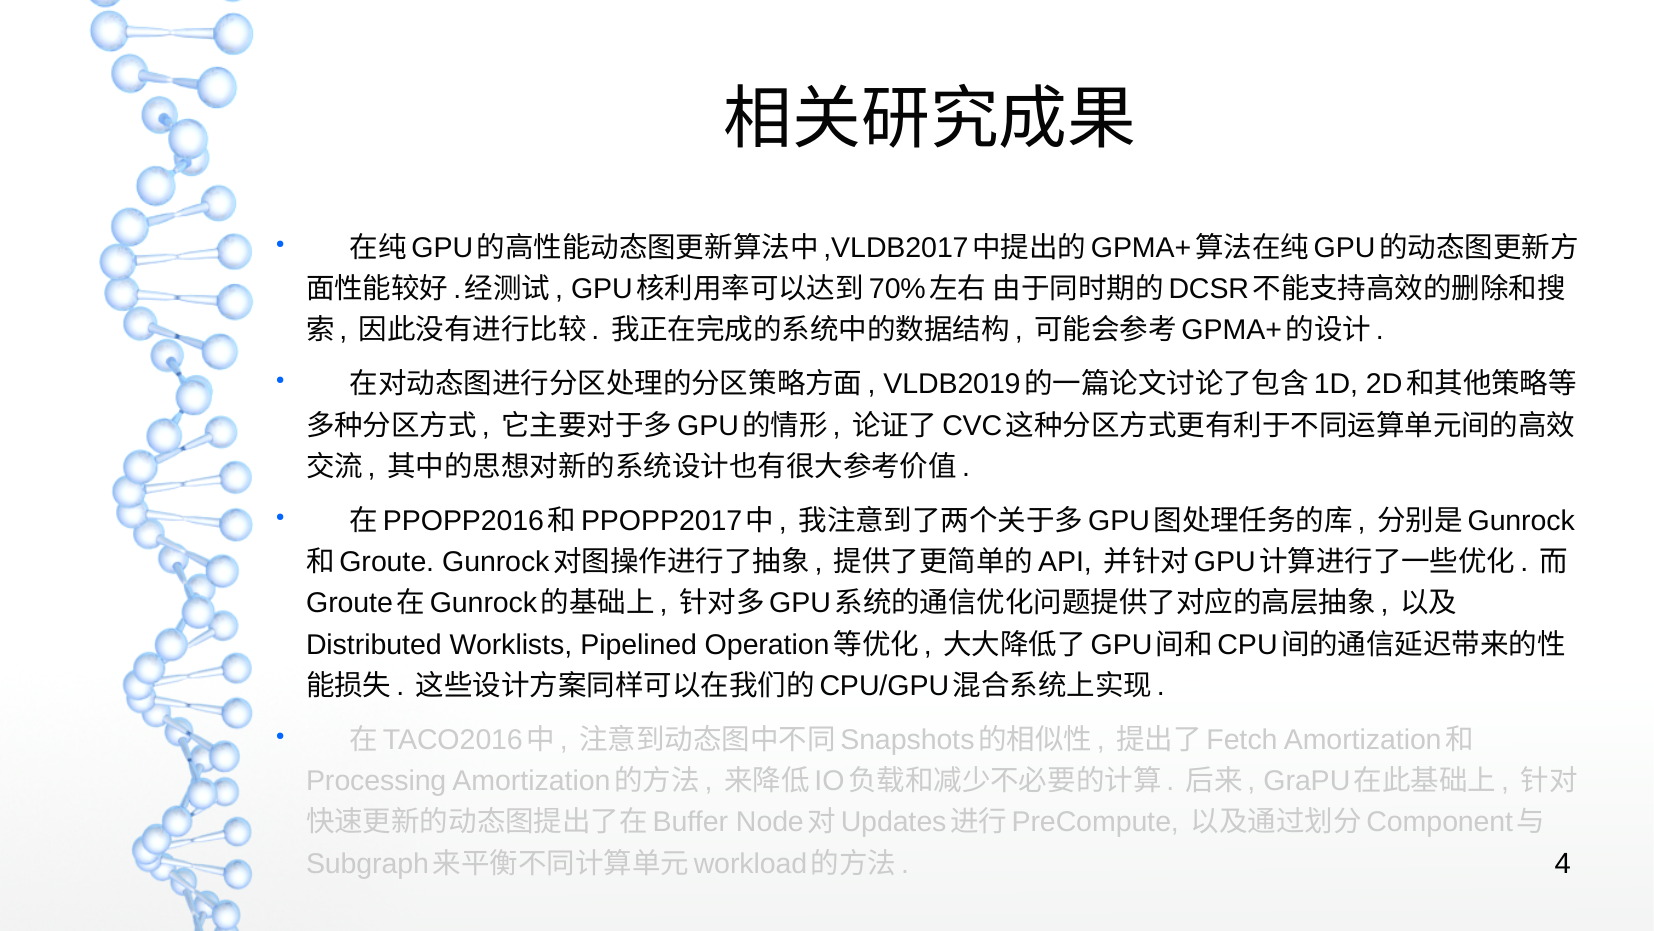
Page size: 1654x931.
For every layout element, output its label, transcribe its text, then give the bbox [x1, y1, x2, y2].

title 相关研究成果 [265, 35, 1595, 189]
list 在纯GPU的高性能动态图更新算法中,VLDB2017中提出的GPMA+算法在纯GPU的动态图更新方面性能较好.经测试, GPU核利用率可以达到70%左右 由于同时期的DCSR不能支持高效的删除和搜索, 因此没有进行比较. 我正在完成的系统中的数据结构, 可能会参考GPMA+的设计. 在对动态图进行分区处理的分区策略方面, VLDB2019的一篇论文讨论了包含1D, 2D和其他策略等多种分区方式, 它主要对于多GPU的情形, 论证了CVC这种分区方式更有利于不同运算单元间的高效交流, 其中的思想对新的系统设计也有很大参考价值. 在PPOPP2016和PPOPP2017中, 我注意到了两个关于多GPU图处理任务的库, 分别是Gunrock和Groute. Gunrock对图操作进行了抽象, 提供了更简单的API, 并针对GPU计算进行了一些优化. 而Groute在Gunrock的基础上, 针对多GPU系统的通信优化问题提供了对应的高层抽象, 以及Distributed Worklists, Pipelined Operation等优化, 大大降低了GPU间和CPU间的通信延迟带来的性能损失. 这些设计方案同样可以在我们的CPU/GPU混合系统上实现. 在TACO2016中, 注意到动态图中不同Snapshots的相似性, 提出了Fetch Amortization和Processing Amortization的方法, 来降低IO负载和减少不必要的计算. 后来, GraPU在此基础上, 针对快速更新的动态图提出了在Buffer Node对Updates进行PreCompute, 以及通过划分Component与Subgraph来平衡不同计算单元workload的方法. [265, 224, 1595, 886]
picture [0, 0, 1654, 931]
